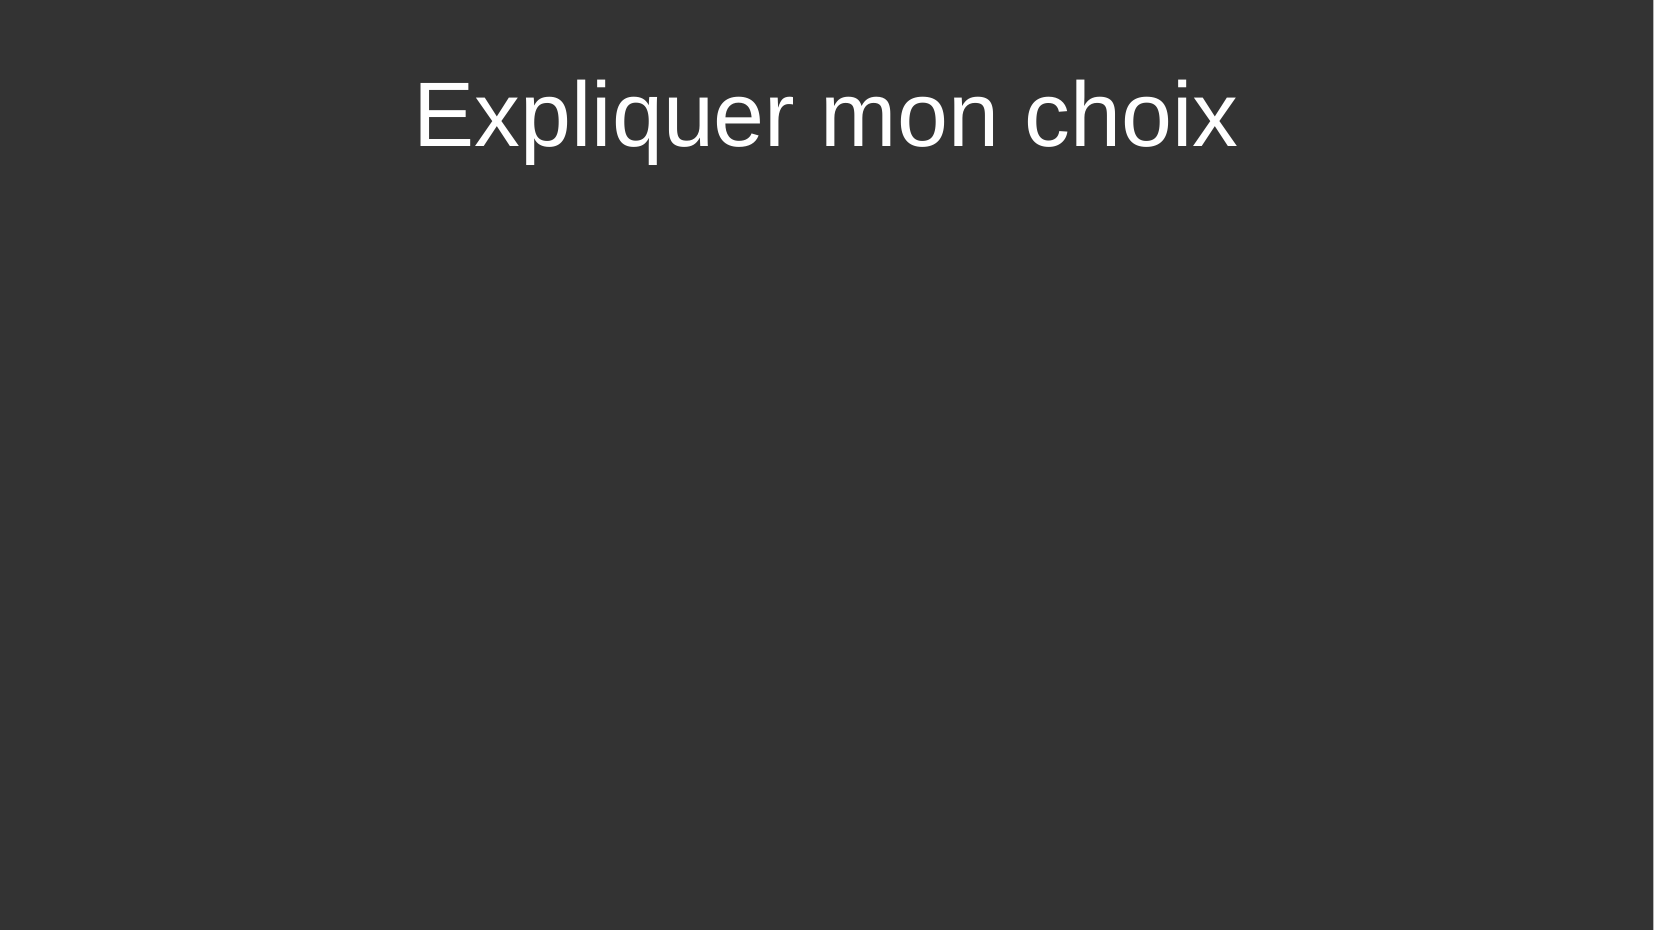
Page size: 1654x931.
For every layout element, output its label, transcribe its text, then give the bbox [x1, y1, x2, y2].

title Expliquer mon choix [82, 37, 1571, 193]
